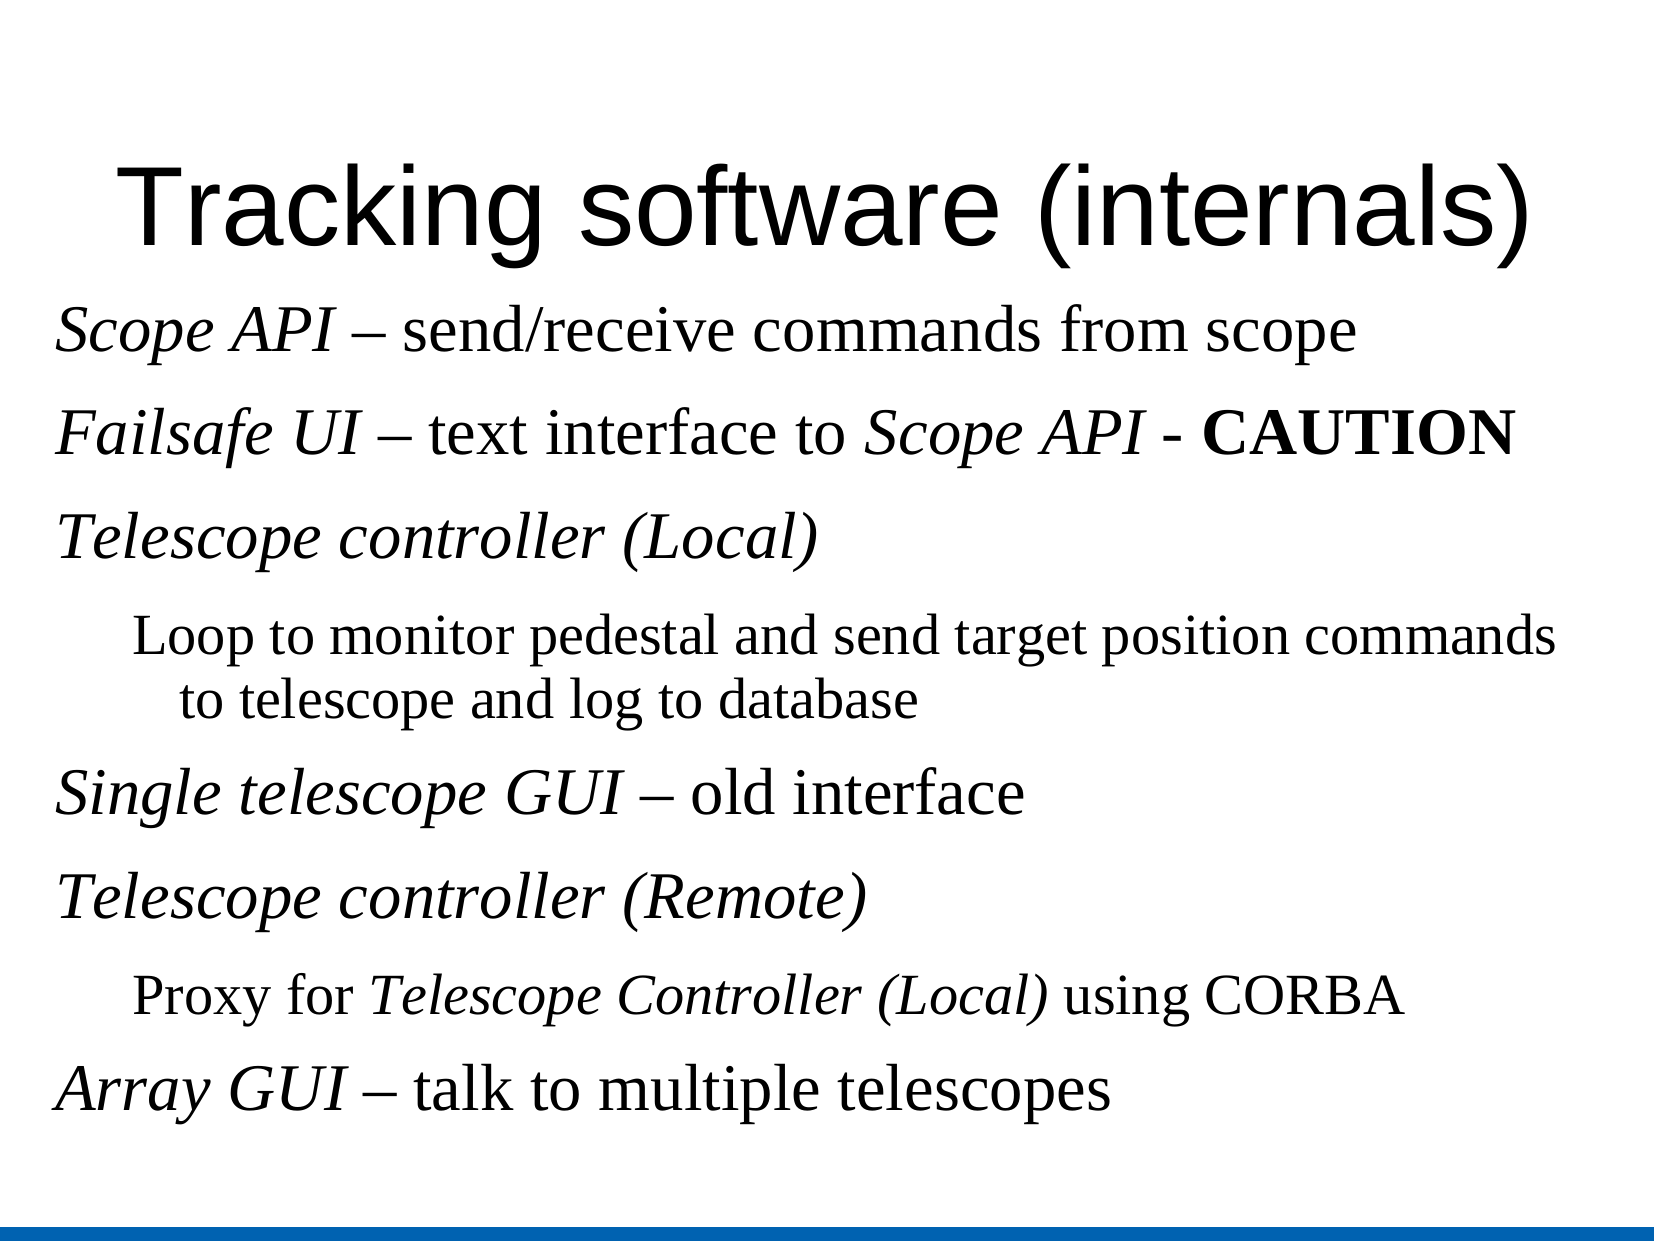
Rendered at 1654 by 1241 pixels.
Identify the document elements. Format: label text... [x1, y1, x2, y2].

title Tracking software (internals) [75, 102, 1576, 291]
list Scope API – send/receive commands from scope Failsafe UI – text interface to Scope API - CAUTION Telescope controller (Local) Loop to monitor pedestal and send target position commands to telescope and log to database Single telescope GUI – old interface Telescope controller (Remote) Proxy for Telescope Controller (Local) using CORBA Array GUI – talk to multiple telescopes [37, 291, 1613, 1188]
